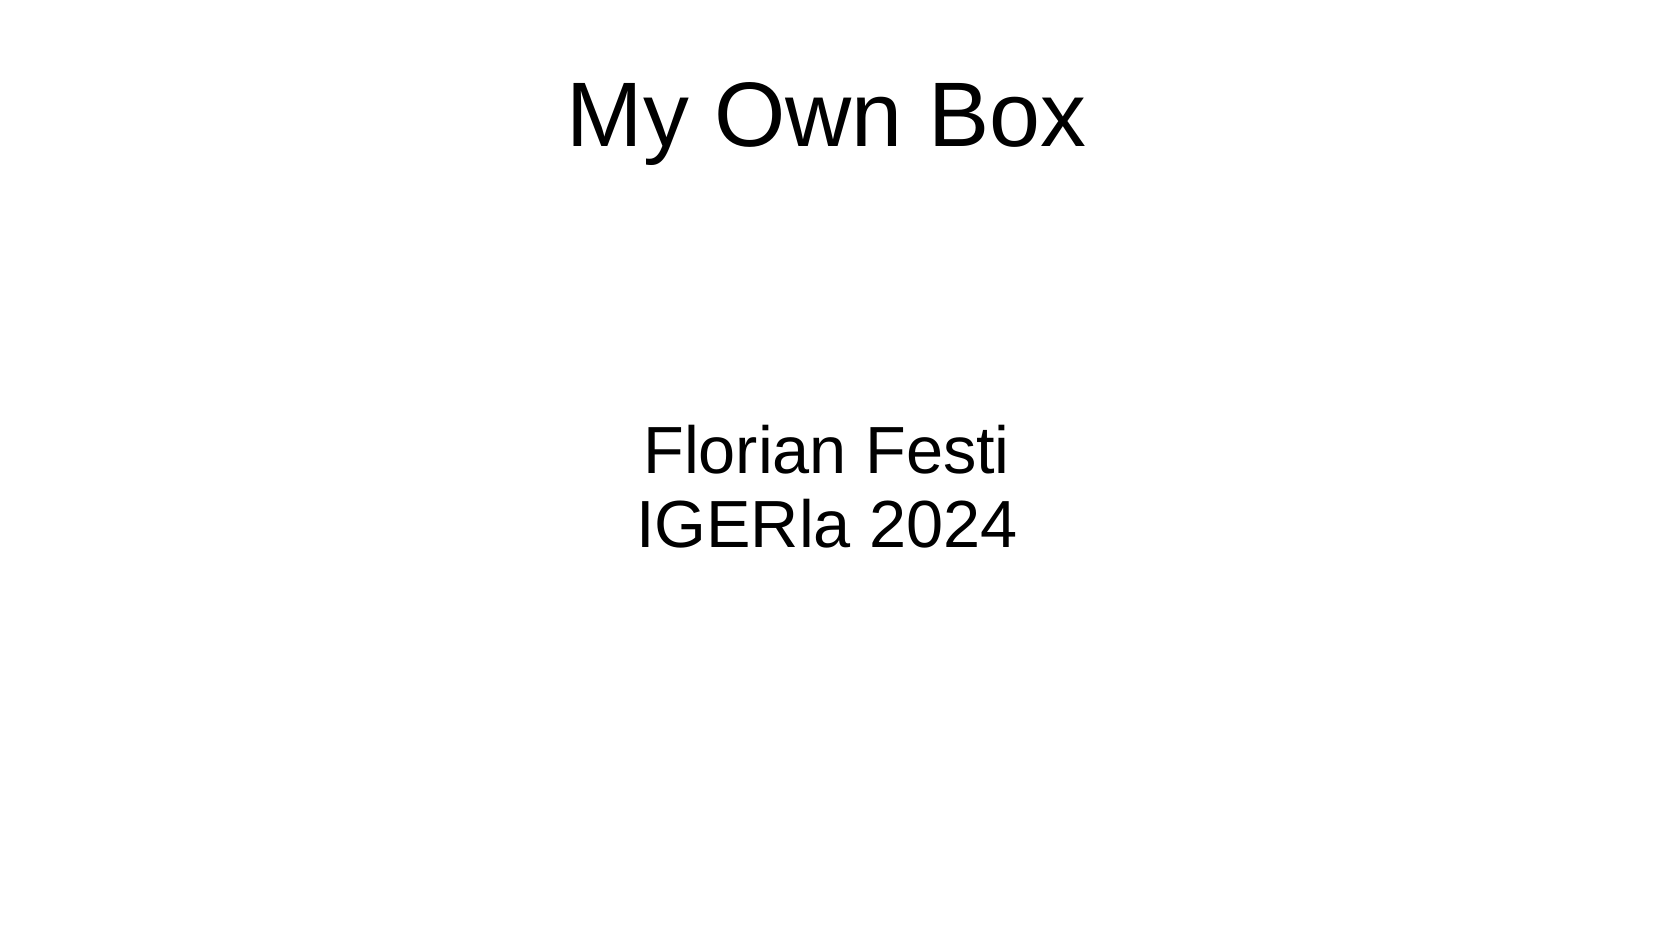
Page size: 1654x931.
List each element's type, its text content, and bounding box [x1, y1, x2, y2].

title My Own Box [82, 37, 1571, 193]
subtitle Florian Festi IGERla 2024 [82, 217, 1571, 758]
